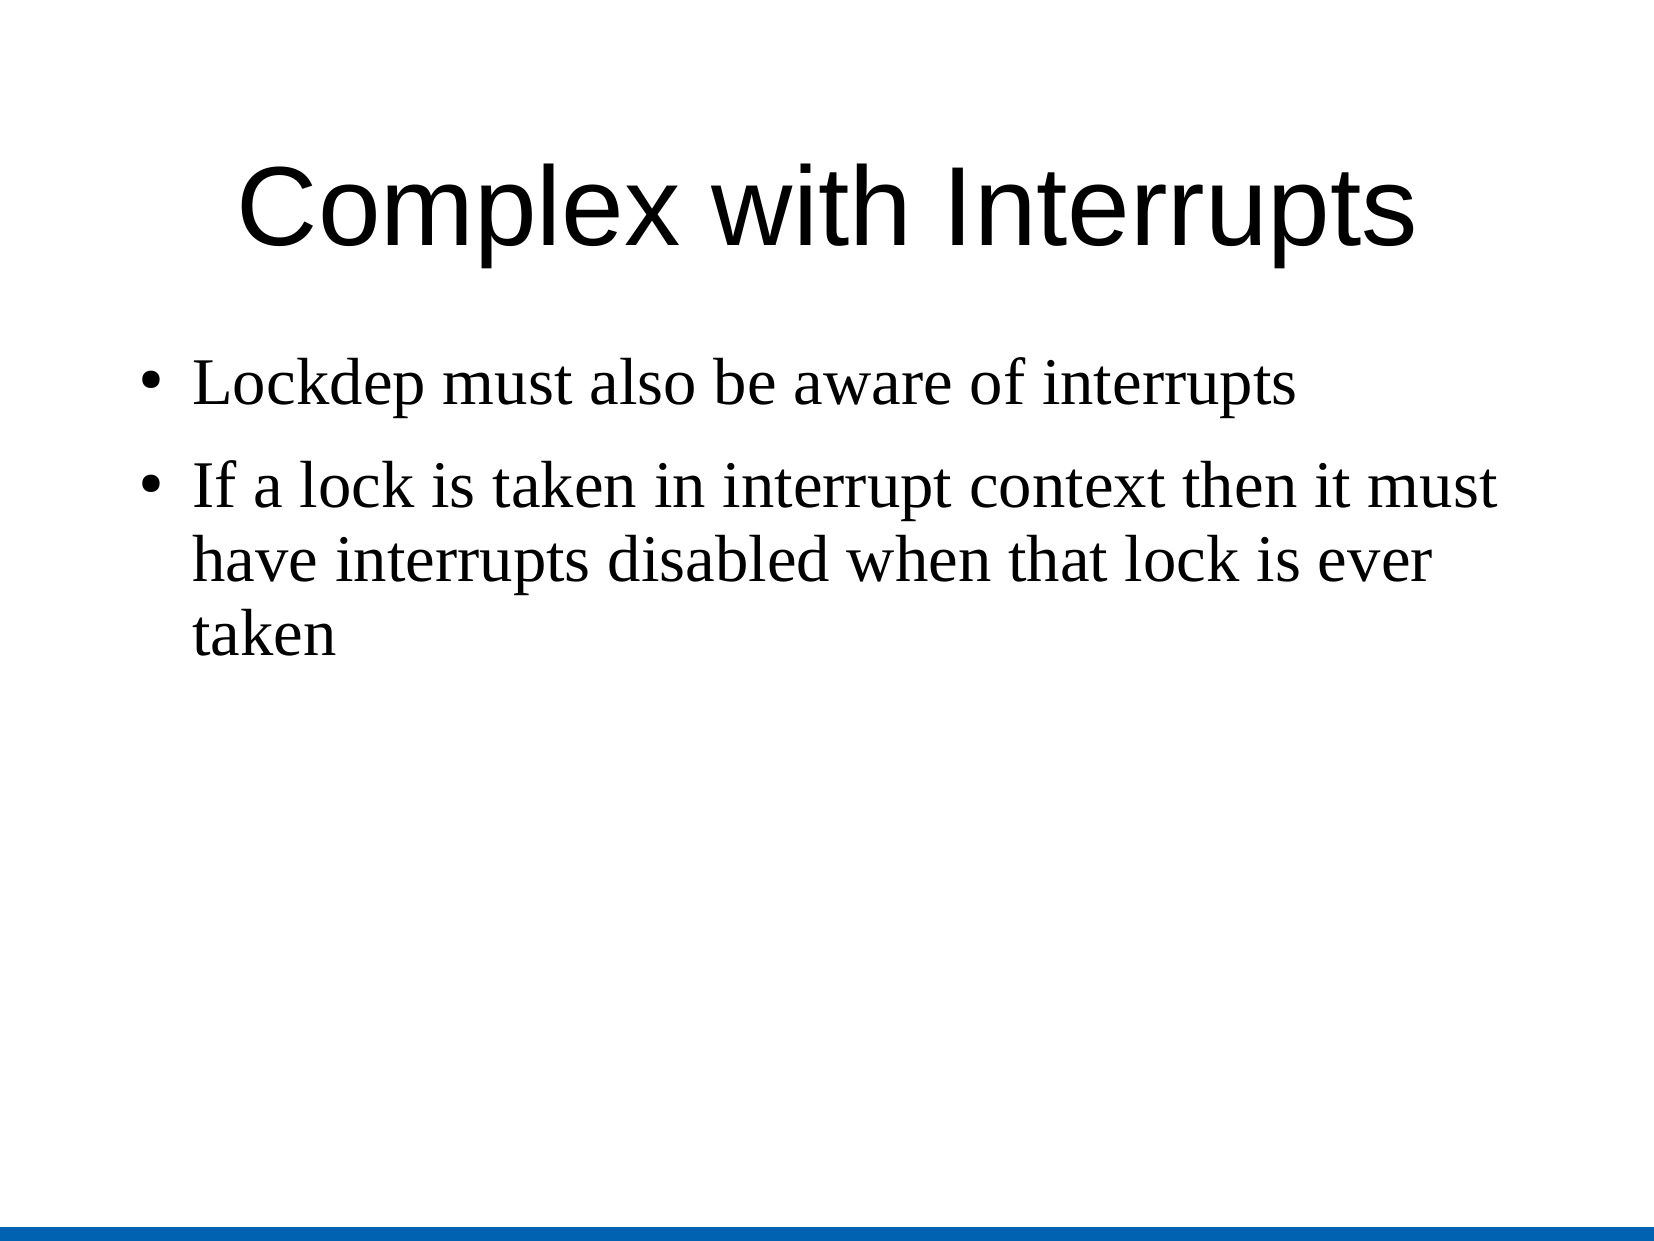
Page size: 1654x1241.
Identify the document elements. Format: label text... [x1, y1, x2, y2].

list Lockdep must also be aware of interrupts If a lock is taken in interrupt context then it must have interrupts disabled when that lock is ever taken [121, 344, 1534, 1112]
title Complex with Interrupts [121, 110, 1534, 303]
